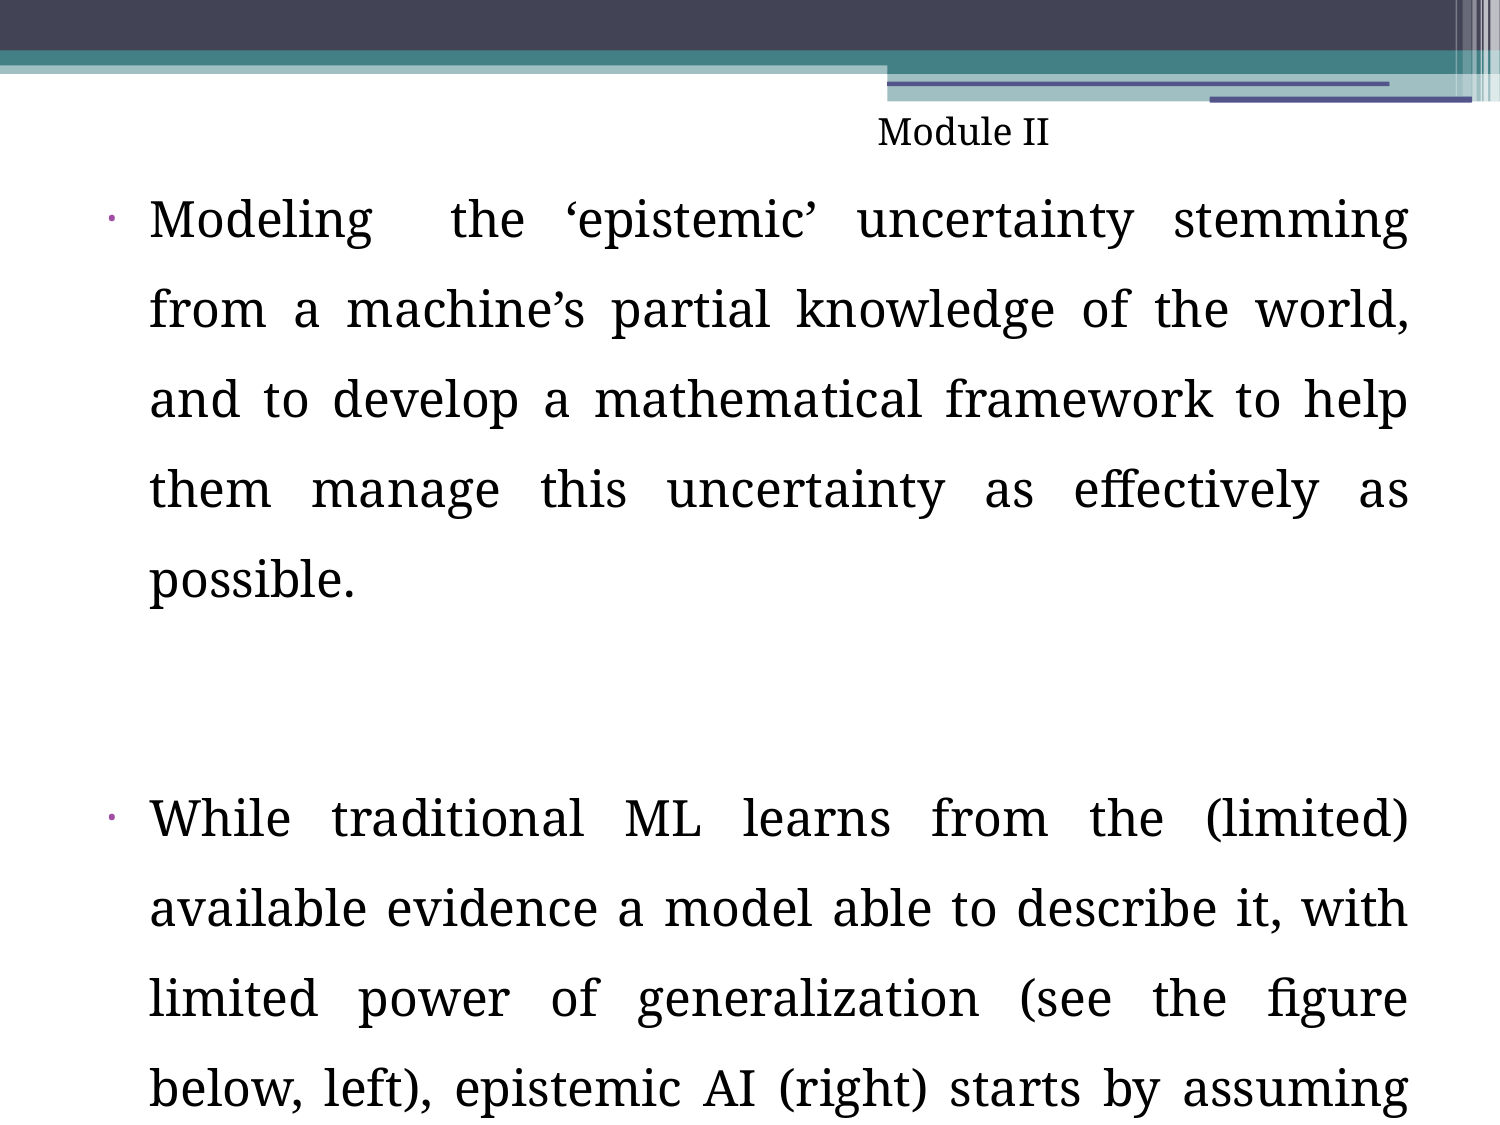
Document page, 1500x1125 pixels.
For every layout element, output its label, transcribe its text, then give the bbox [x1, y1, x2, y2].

list Modeling the ‘epistemic’ uncertainty stemming from a machine’s partial knowledge of the world, and to develop a mathematical framework to help them manage this uncertainty as effectively as possible. While traditional ML learns from the (limited) available evidence a model able to describe it, with limited power of generalization (see the figure below, left), epistemic AI (right) starts by assuming that the task at hand is (almost) completely unknown, because of the sheer imbalance between what we know and what we do not know. [75, 149, 1425, 1079]
footer Module II [862, 100, 1080, 176]
